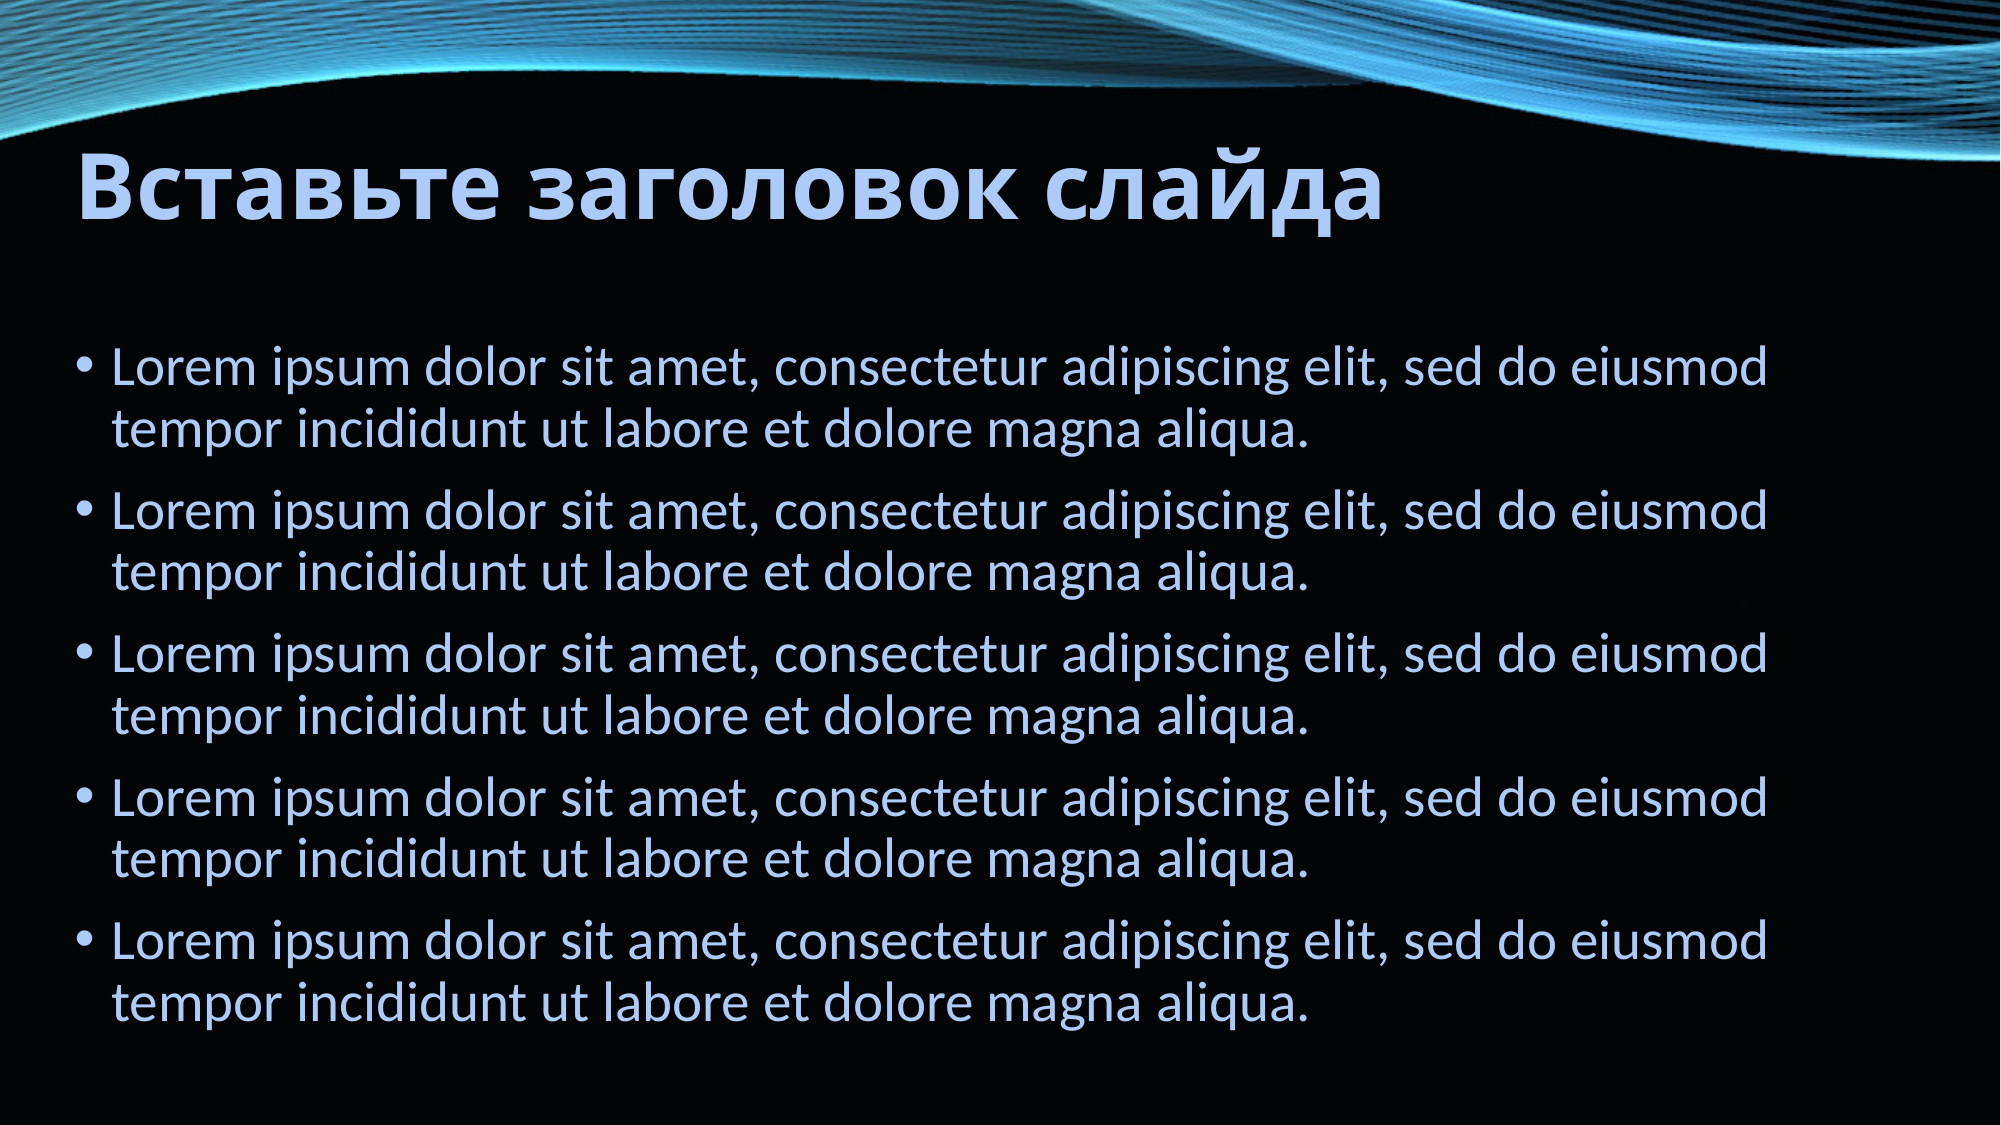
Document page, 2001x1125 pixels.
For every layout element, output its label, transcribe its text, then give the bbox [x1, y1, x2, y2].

picture [0, 0, 2001, 1125]
list Lorem ipsum dolor sit amet, consectetur adipiscing elit, sed do eiusmod tempor incididunt ut labore et dolore magna aliqua. Lorem ipsum dolor sit amet, consectetur adipiscing elit, sed do eiusmod tempor incididunt ut labore et dolore magna aliqua. Lorem ipsum dolor sit amet, consectetur adipiscing elit, sed do eiusmod tempor incididunt ut labore et dolore magna aliqua. Lorem ipsum dolor sit amet, consectetur adipiscing elit, sed do eiusmod tempor incididunt ut labore et dolore magna aliqua. Lorem ipsum dolor sit amet, consectetur adipiscing elit, sed do eiusmod tempor incididunt ut labore et dolore magna aliqua. [59, 328, 1940, 1043]
title Вставьте заголовок слайда [59, 81, 1916, 299]
